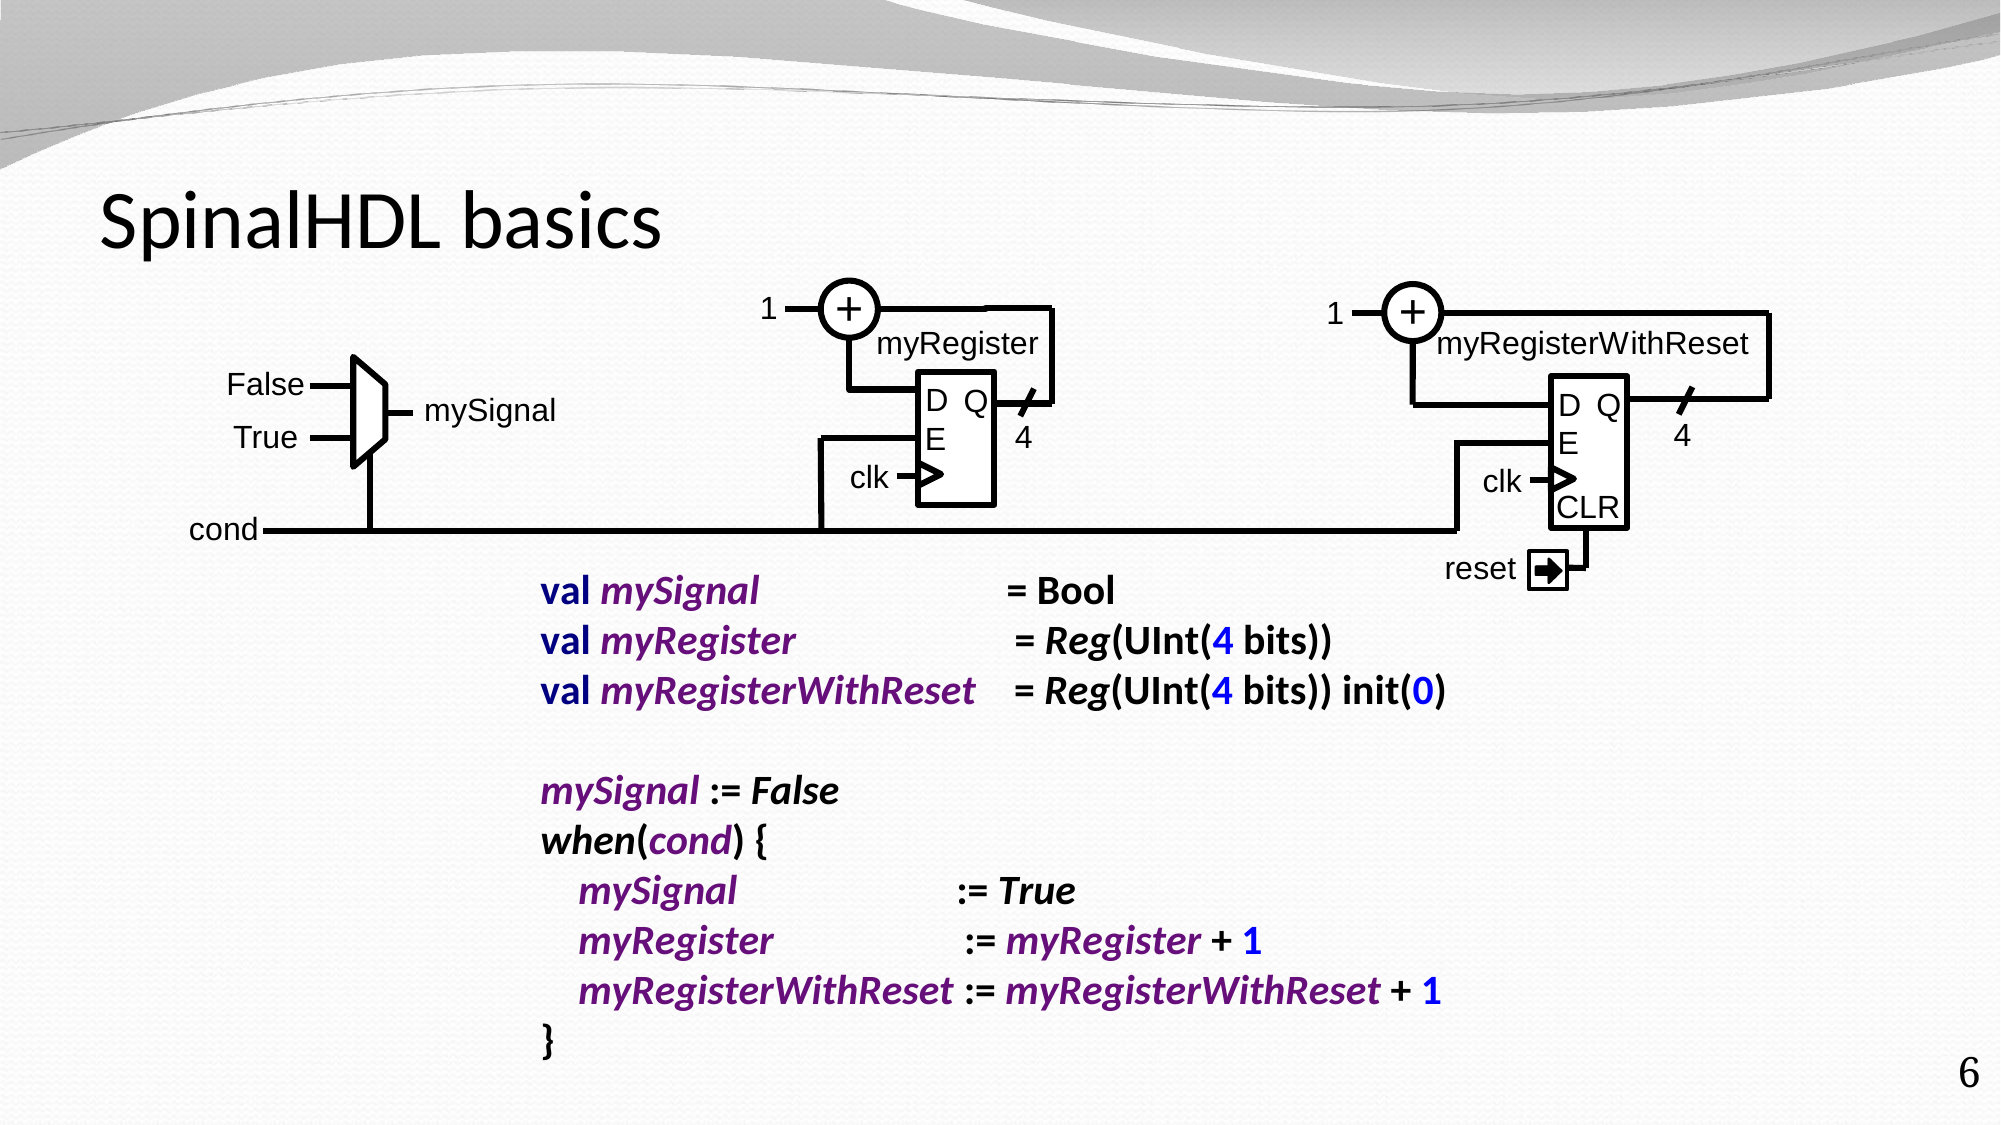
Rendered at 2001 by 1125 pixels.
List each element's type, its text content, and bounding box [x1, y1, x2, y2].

text_box <numéro> [1813, 1042, 1981, 1103]
title SpinalHDL basics [99, 77, 1969, 266]
picture [0, 0, 2001, 1125]
text_box val mySignal = Bool val myRegister = Reg(UInt(4 bits)) val myRegisterWithReset = Reg(UInt(4 bits)) init(0) mySignal := False when(cond) { mySignal := True myRegister := myRegister + 1 myRegisterWithReset := myRegisterWithReset + 1 } [525, 597, 1462, 1071]
